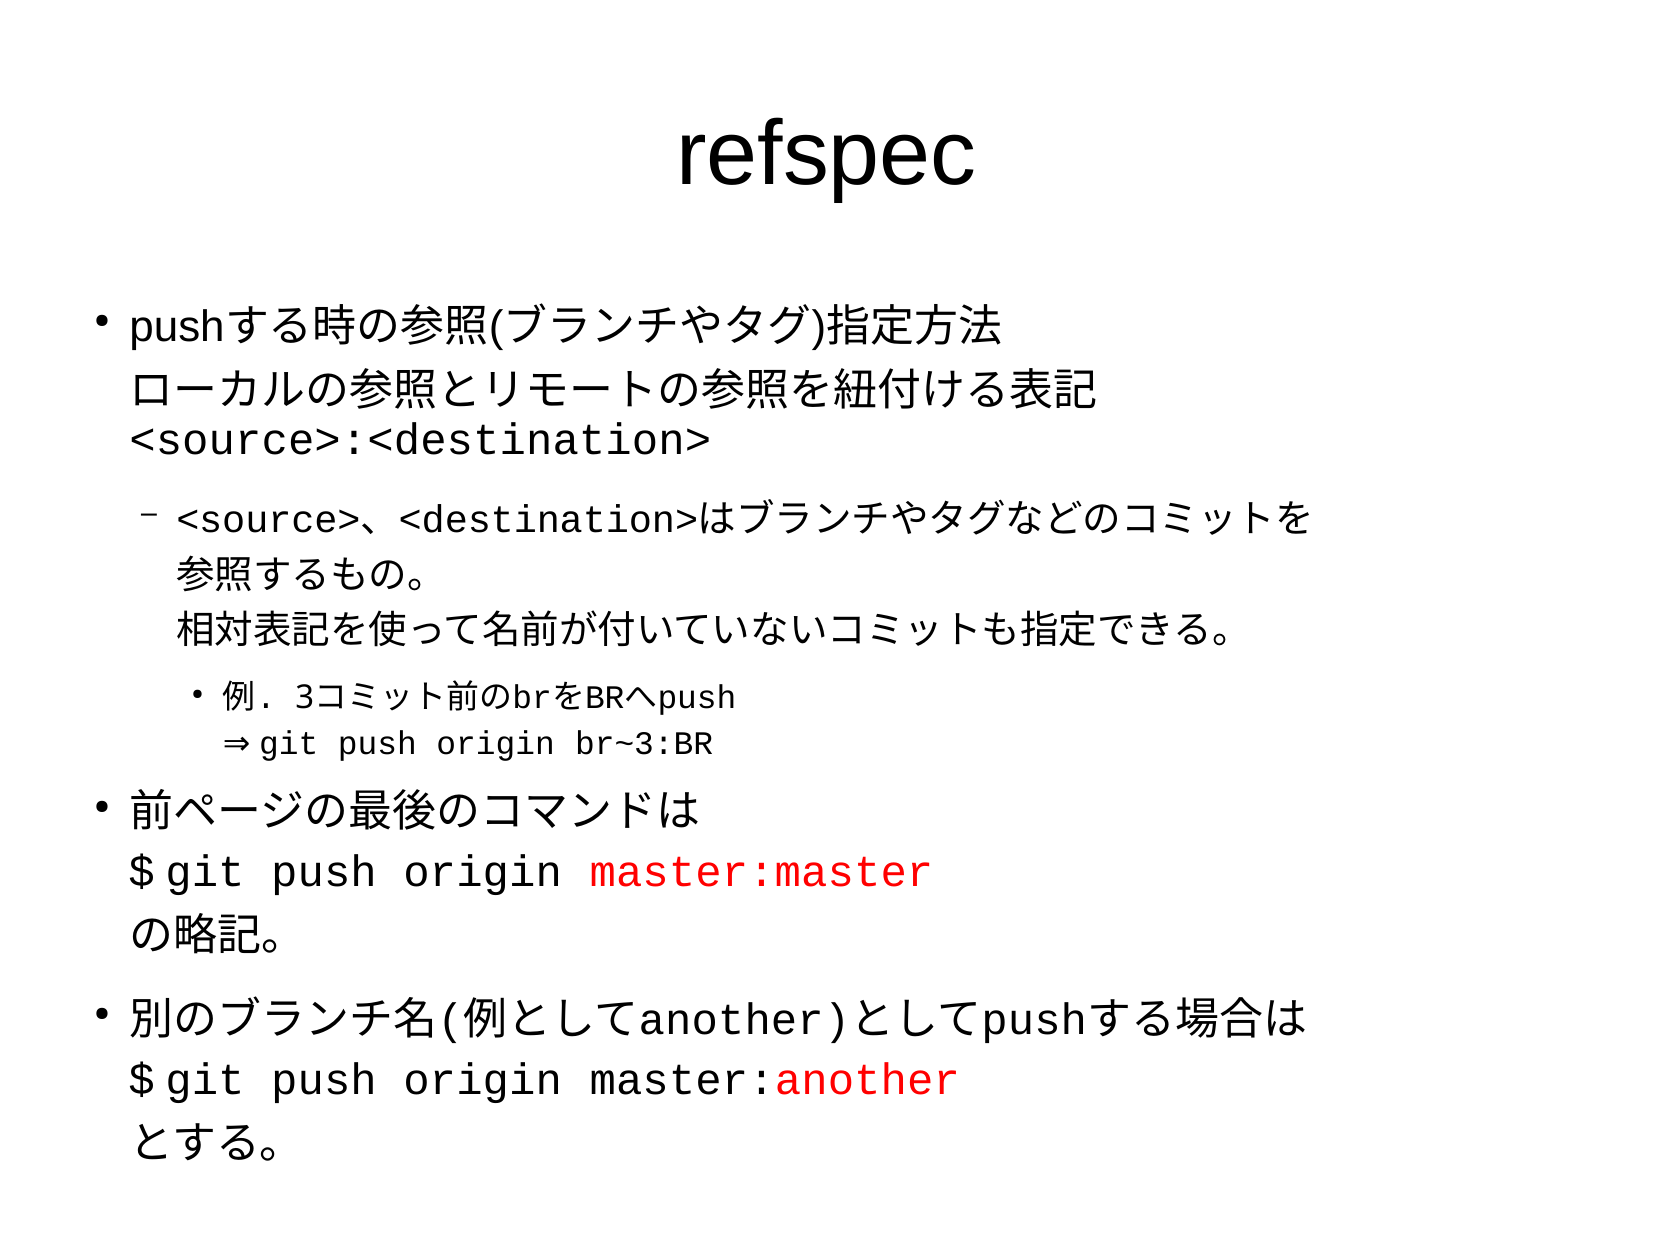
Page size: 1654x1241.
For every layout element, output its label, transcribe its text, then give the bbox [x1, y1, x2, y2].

title refspec [82, 49, 1571, 257]
list pushする時の参照(ブランチやタグ)指定方法 ローカルの参照とリモートの参照を紐付ける表記 <source>:<destination> <source>、<destination>はブランチやタグなどのコミットを 参照するもの。 相対表記を使って名前が付いていないコミットも指定できる。 例. 3コミット前のbrをBRへpush ⇒ git push origin br~3:BR 前ページの最後のコマンドは $ git push origin master:master の略記。 別のブランチ名(例としてanother)としてpushする場合は $ git push origin master:another とする。 [82, 290, 1538, 1182]
